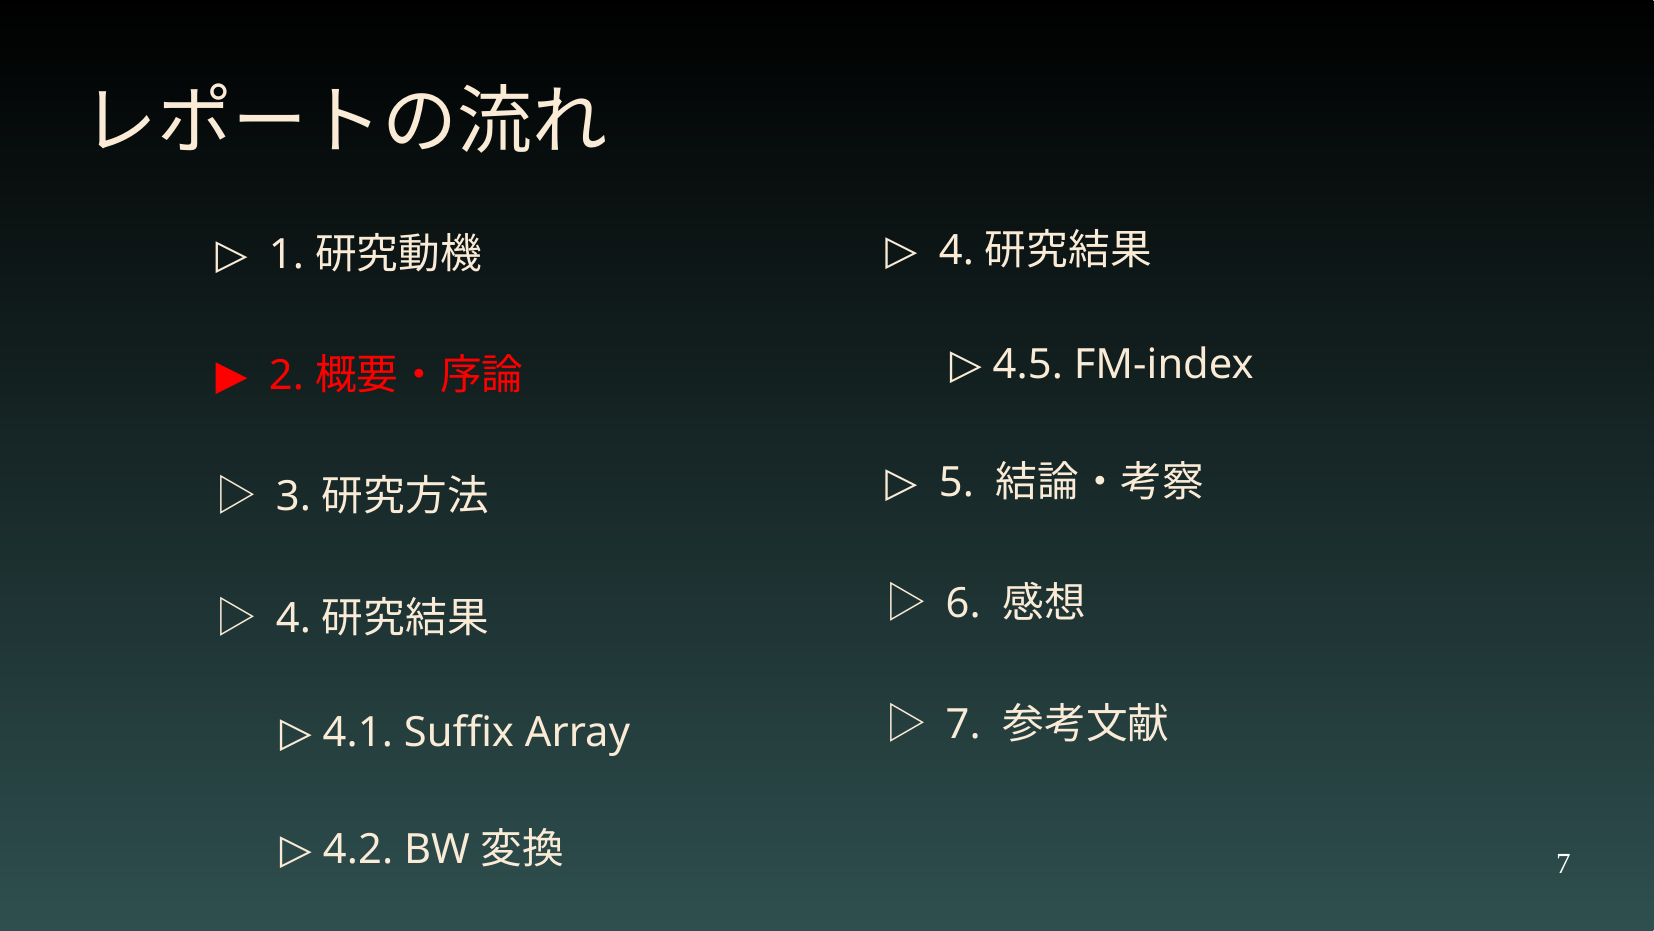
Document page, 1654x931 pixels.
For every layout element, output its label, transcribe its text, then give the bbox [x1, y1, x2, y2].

text_box ▷ 4. 研究結果 ▷ 4.5. FM-index ▷ 5. 結論・考察 ▷ 6. 感想 ▷ 7. 参考文献 [870, 208, 1474, 892]
title レポートの流れ [82, 37, 709, 193]
text_box ▷ 1. 研究動機 ▶ 2. 概要・序論 ▷ 3. 研究方法 ▷ 4. 研究結果 ▷ 4.1. Suffix Array ▷ 4.2. BW 変換 ▷ 4.3. Bit Vector ▷ 4.4. Wavelet Matrix [200, 212, 804, 896]
